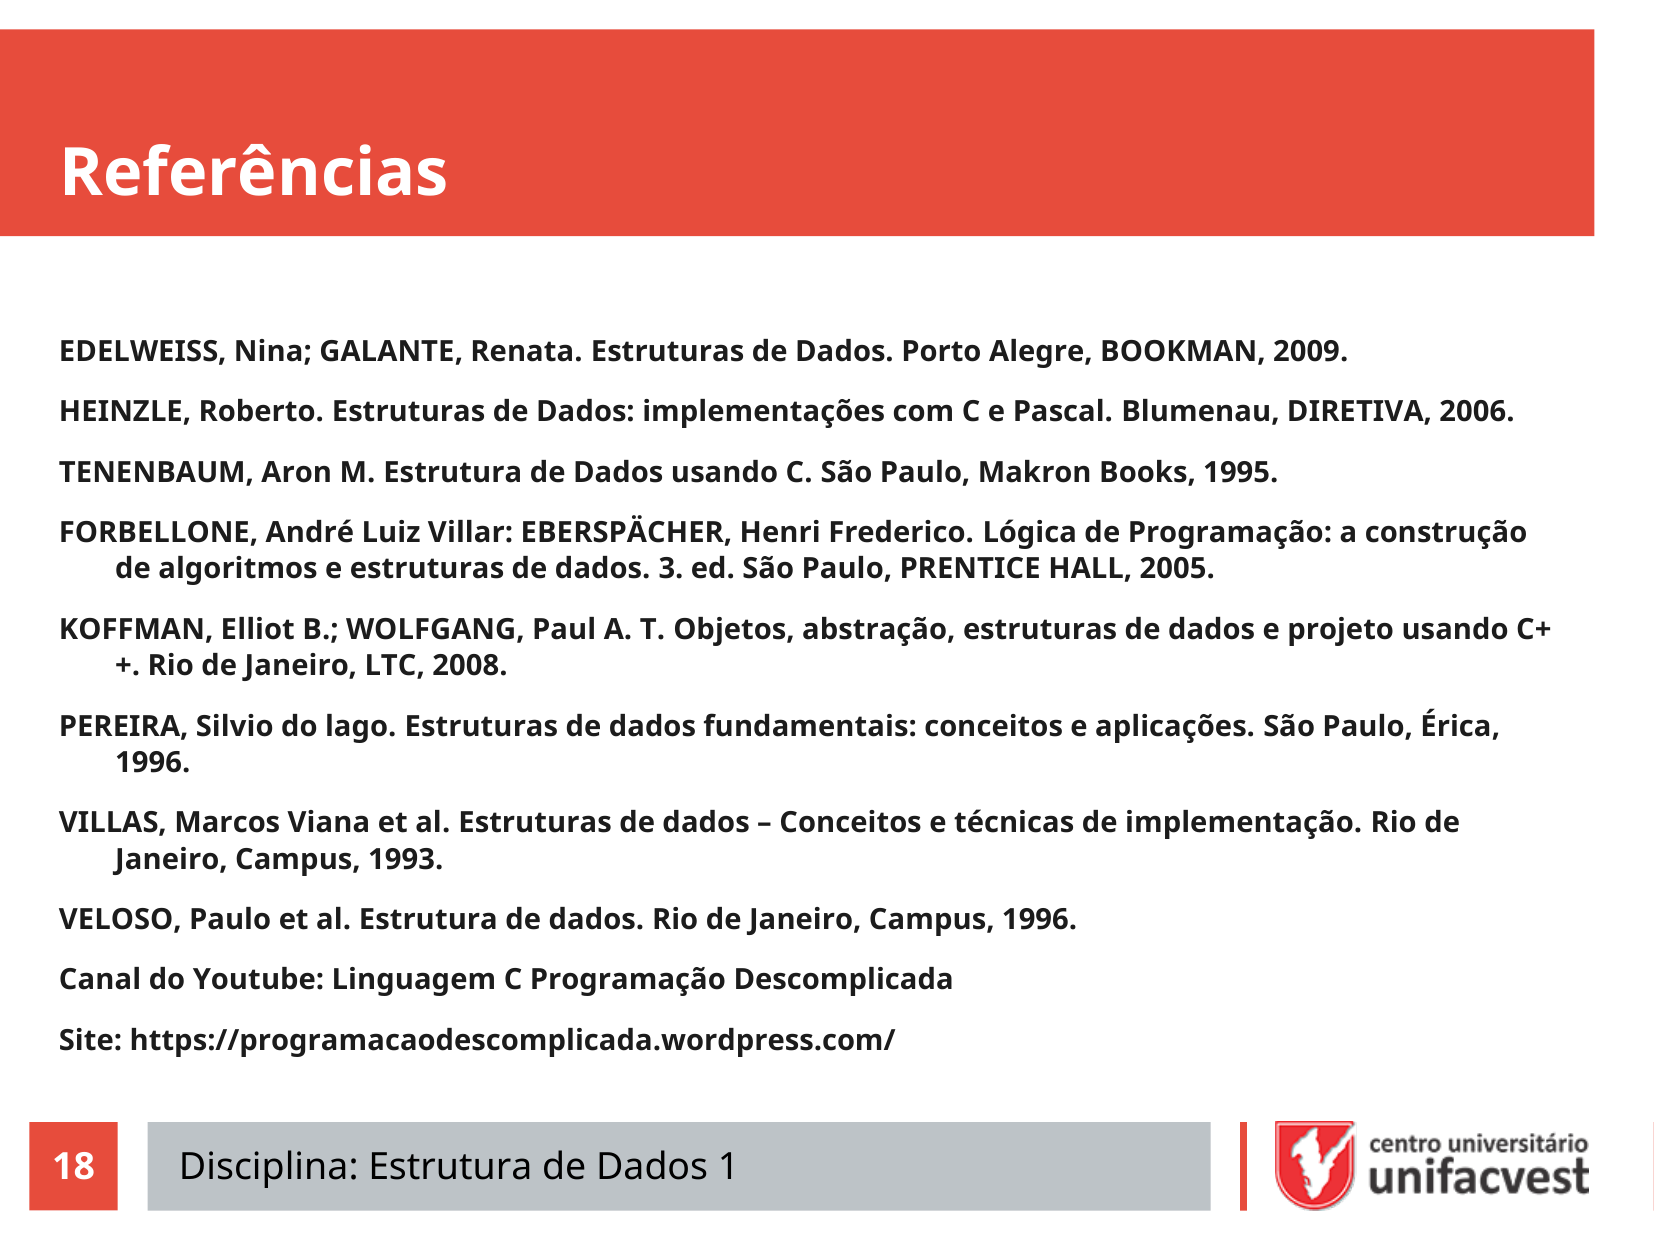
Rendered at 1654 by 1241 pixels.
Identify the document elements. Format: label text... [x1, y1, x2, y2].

title Referências [59, 60, 1595, 209]
list EDELWEISS, Nina; GALANTE, Renata. Estruturas de Dados. Porto Alegre, BOOKMAN, 2009. HEINZLE, Roberto. Estruturas de Dados: implementações com C e Pascal. Blumenau, DIRETIVA, 2006. TENENBAUM, Aron M. Estrutura de Dados usando C. São Paulo, Makron Books, 1995. FORBELLONE, André Luiz Villar: EBERSPÄCHER, Henri Frederico. Lógica de Programação: a construção de algoritmos e estruturas de dados. 3. ed. São Paulo, PRENTICE HALL, 2005. KOFFMAN, Elliot B.; WOLFGANG, Paul A. T. Objetos, abstração, estruturas de dados e projeto usando C++. Rio de Janeiro, LTC, 2008. PEREIRA, Silvio do lago. Estruturas de dados fundamentais: conceitos e aplicações. São Paulo, Érica, 1996. VILLAS, Marcos Viana et al. Estruturas de dados – Conceitos e técnicas de implementação. Rio de Janeiro, Campus, 1993. VELOSO, Paulo et al. Estrutura de dados. Rio de Janeiro, Campus, 1996. Canal do Youtube: Linguagem C Programação Descomplicada Site: https://programacaodescomplicada.wordpress.com/ [59, 330, 1566, 1099]
text_box [1248, 1120, 1654, 1212]
picture [1275, 1121, 1589, 1211]
text_box Disciplina: Estrutura de Dados 1 [164, 1132, 1214, 1196]
